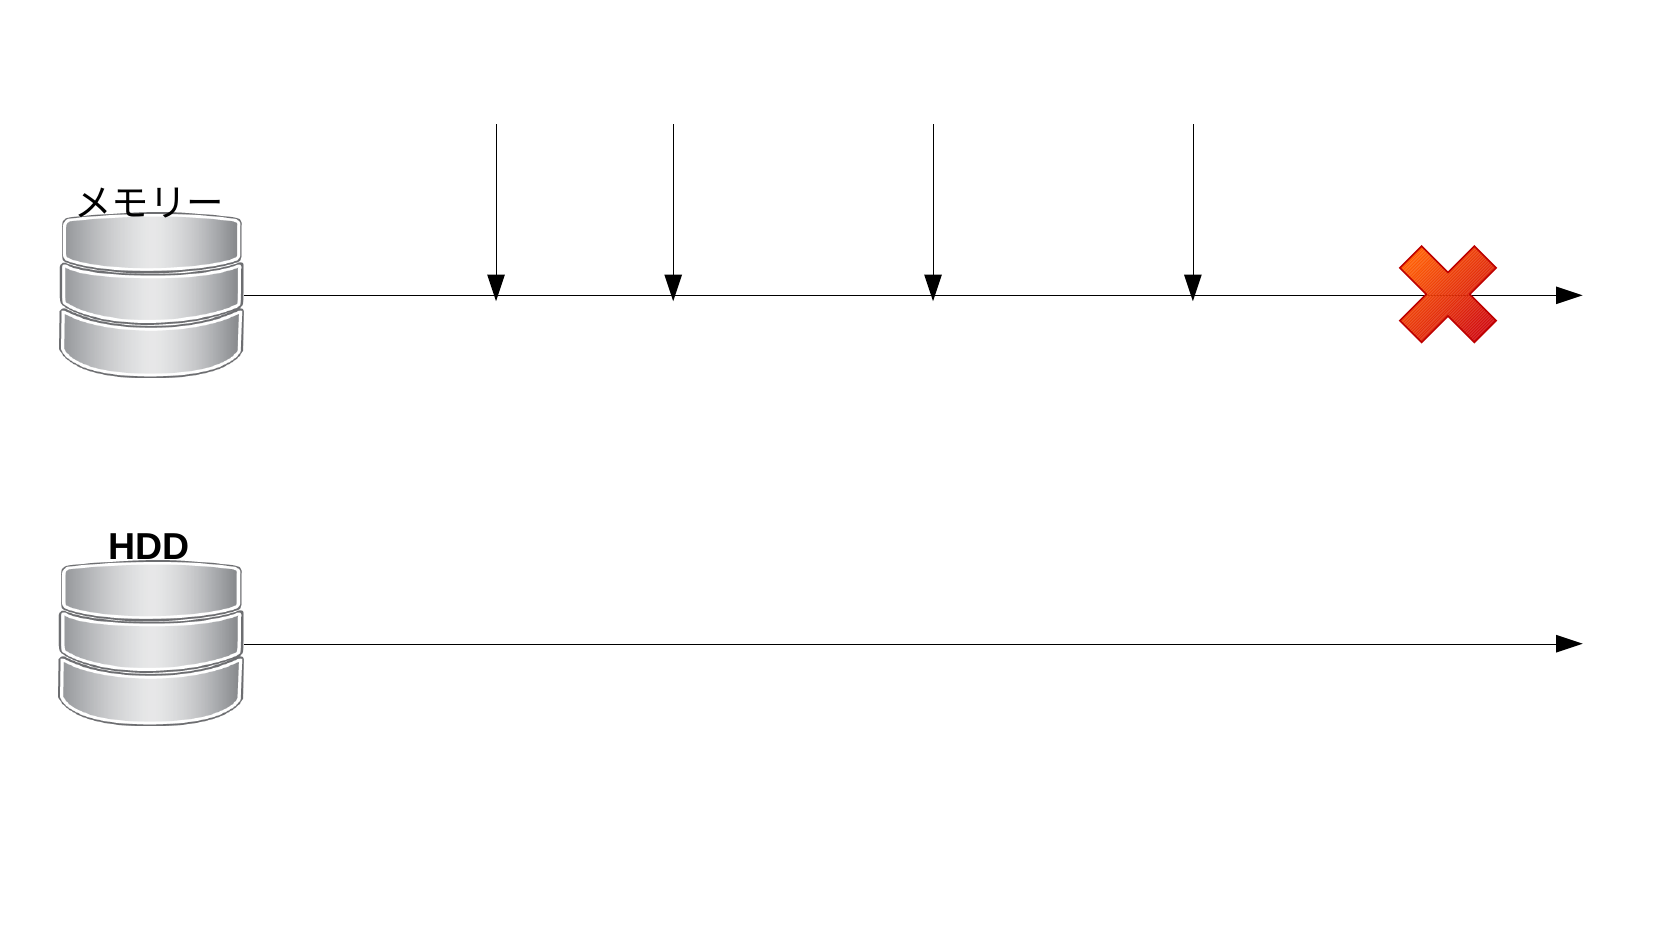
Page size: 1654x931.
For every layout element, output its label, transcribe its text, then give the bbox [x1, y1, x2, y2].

text_box HDD [54, 517, 244, 575]
picture [58, 575, 244, 726]
text_box メモリー [54, 165, 244, 223]
picture [59, 223, 244, 379]
picture [1363, 210, 1531, 378]
